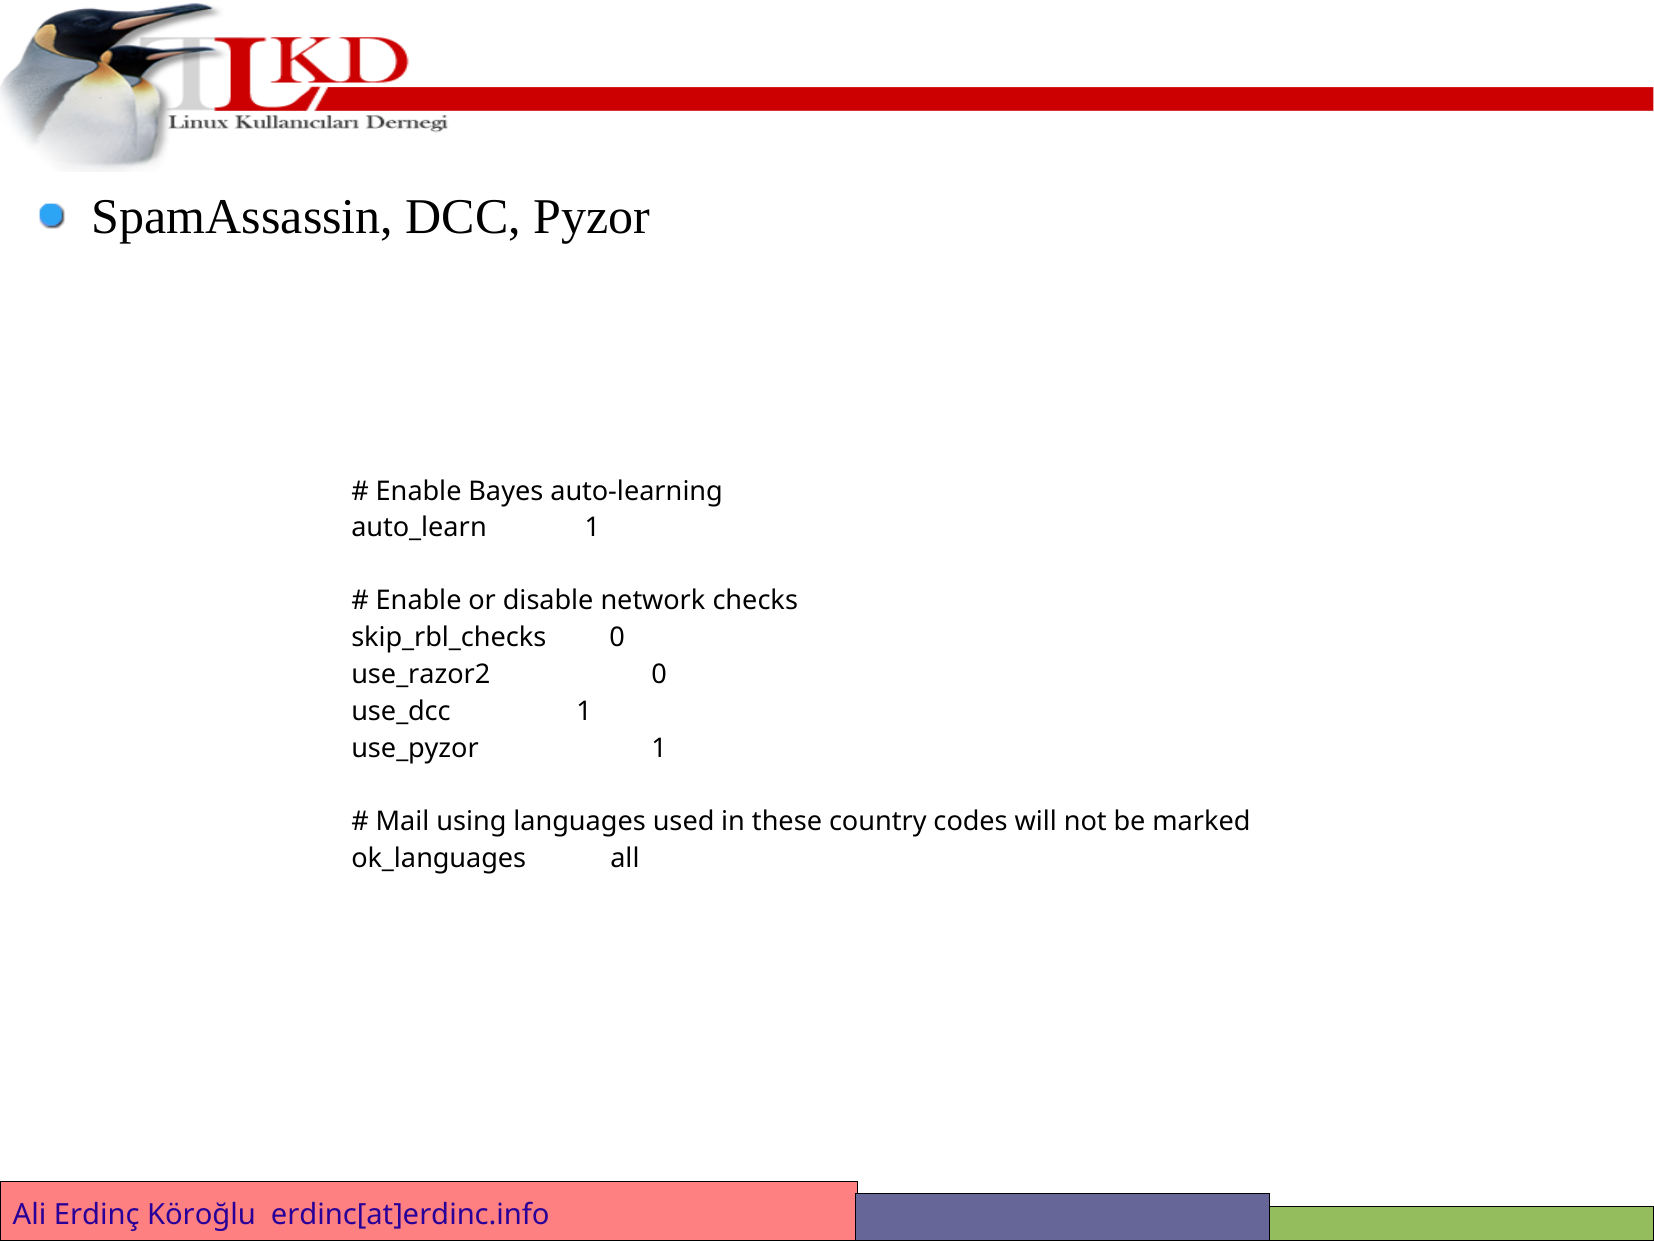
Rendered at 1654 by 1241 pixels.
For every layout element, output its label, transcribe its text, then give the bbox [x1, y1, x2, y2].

text_box # Enable Bayes auto-learning auto_learn 1 # Enable or disable network checks skip_rbl_checks 0 use_razor2 0 use_dcc 1 use_pyzor 1 # Mail using languages used in these country codes will not be marked ok_languages all [351, 471, 1319, 850]
text_box Ali Erdinç Köroğlu erdinc[at]erdinc.info http://www.erdinc.info [12, 1193, 852, 1233]
text_box [0, 1181, 1654, 1241]
picture [0, 0, 1654, 172]
text_box SpamAssassin, DCC, Pyzor [38, 188, 651, 250]
